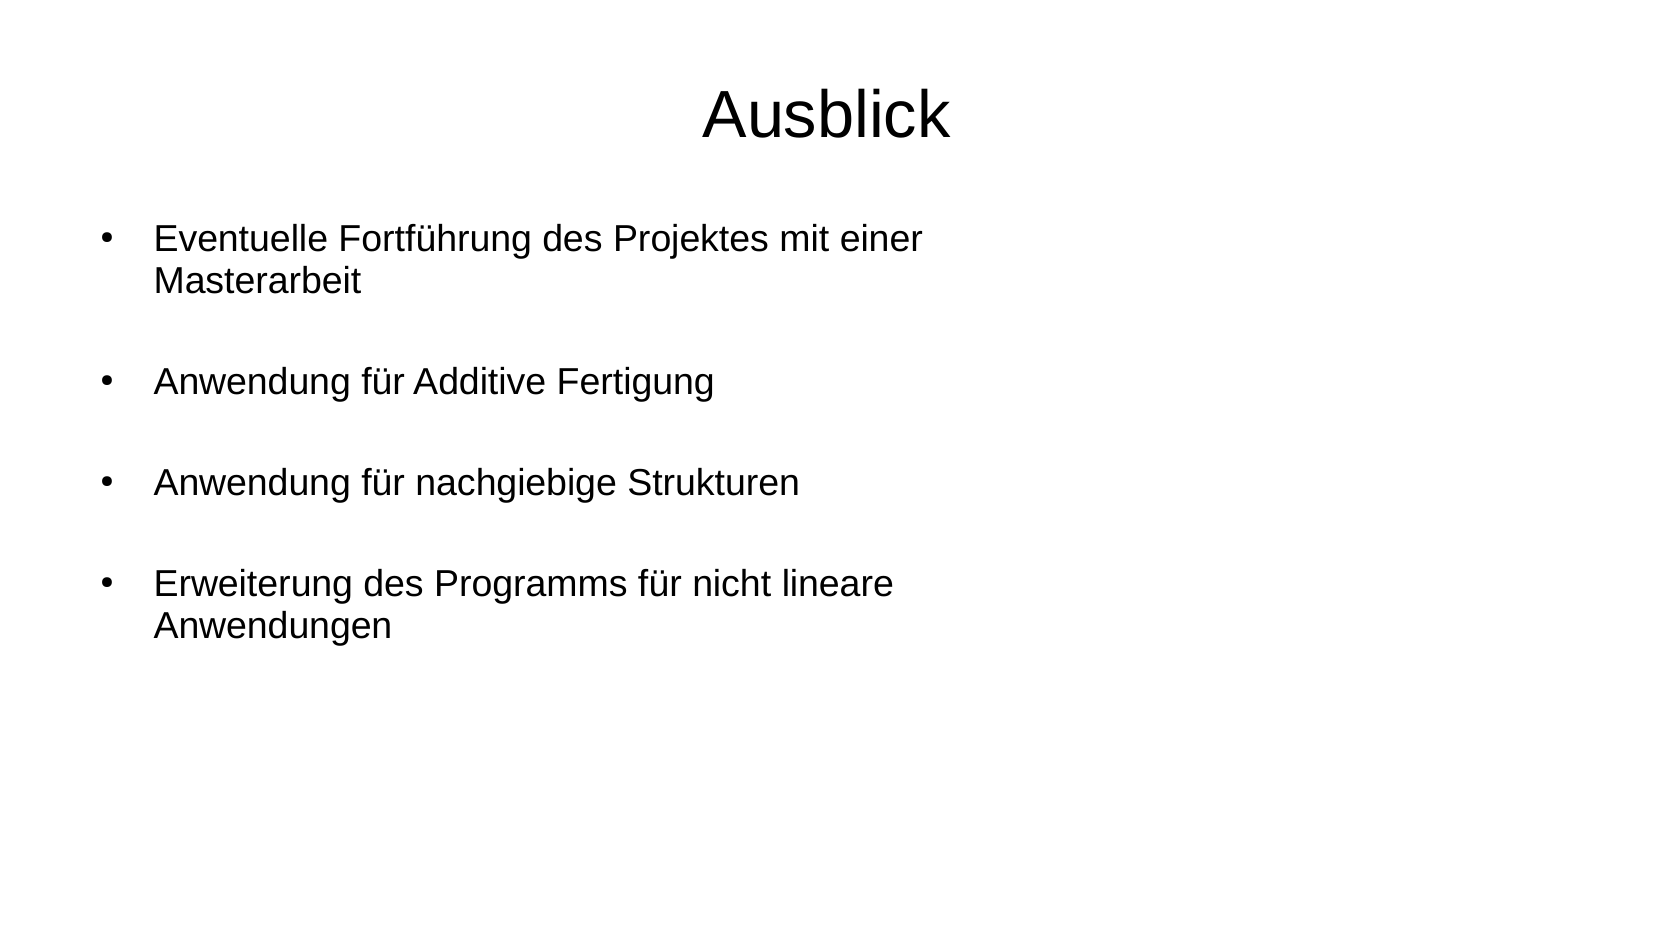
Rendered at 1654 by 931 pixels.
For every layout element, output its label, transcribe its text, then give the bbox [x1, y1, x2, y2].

title Ausblick [82, 37, 1571, 193]
list Eventuelle Fortführung des Projektes mit einer Masterarbeit Anwendung für Additive Fertigung Anwendung für nachgiebige Strukturen Erweiterung des Programms für nicht lineare Anwendungen [82, 217, 993, 758]
